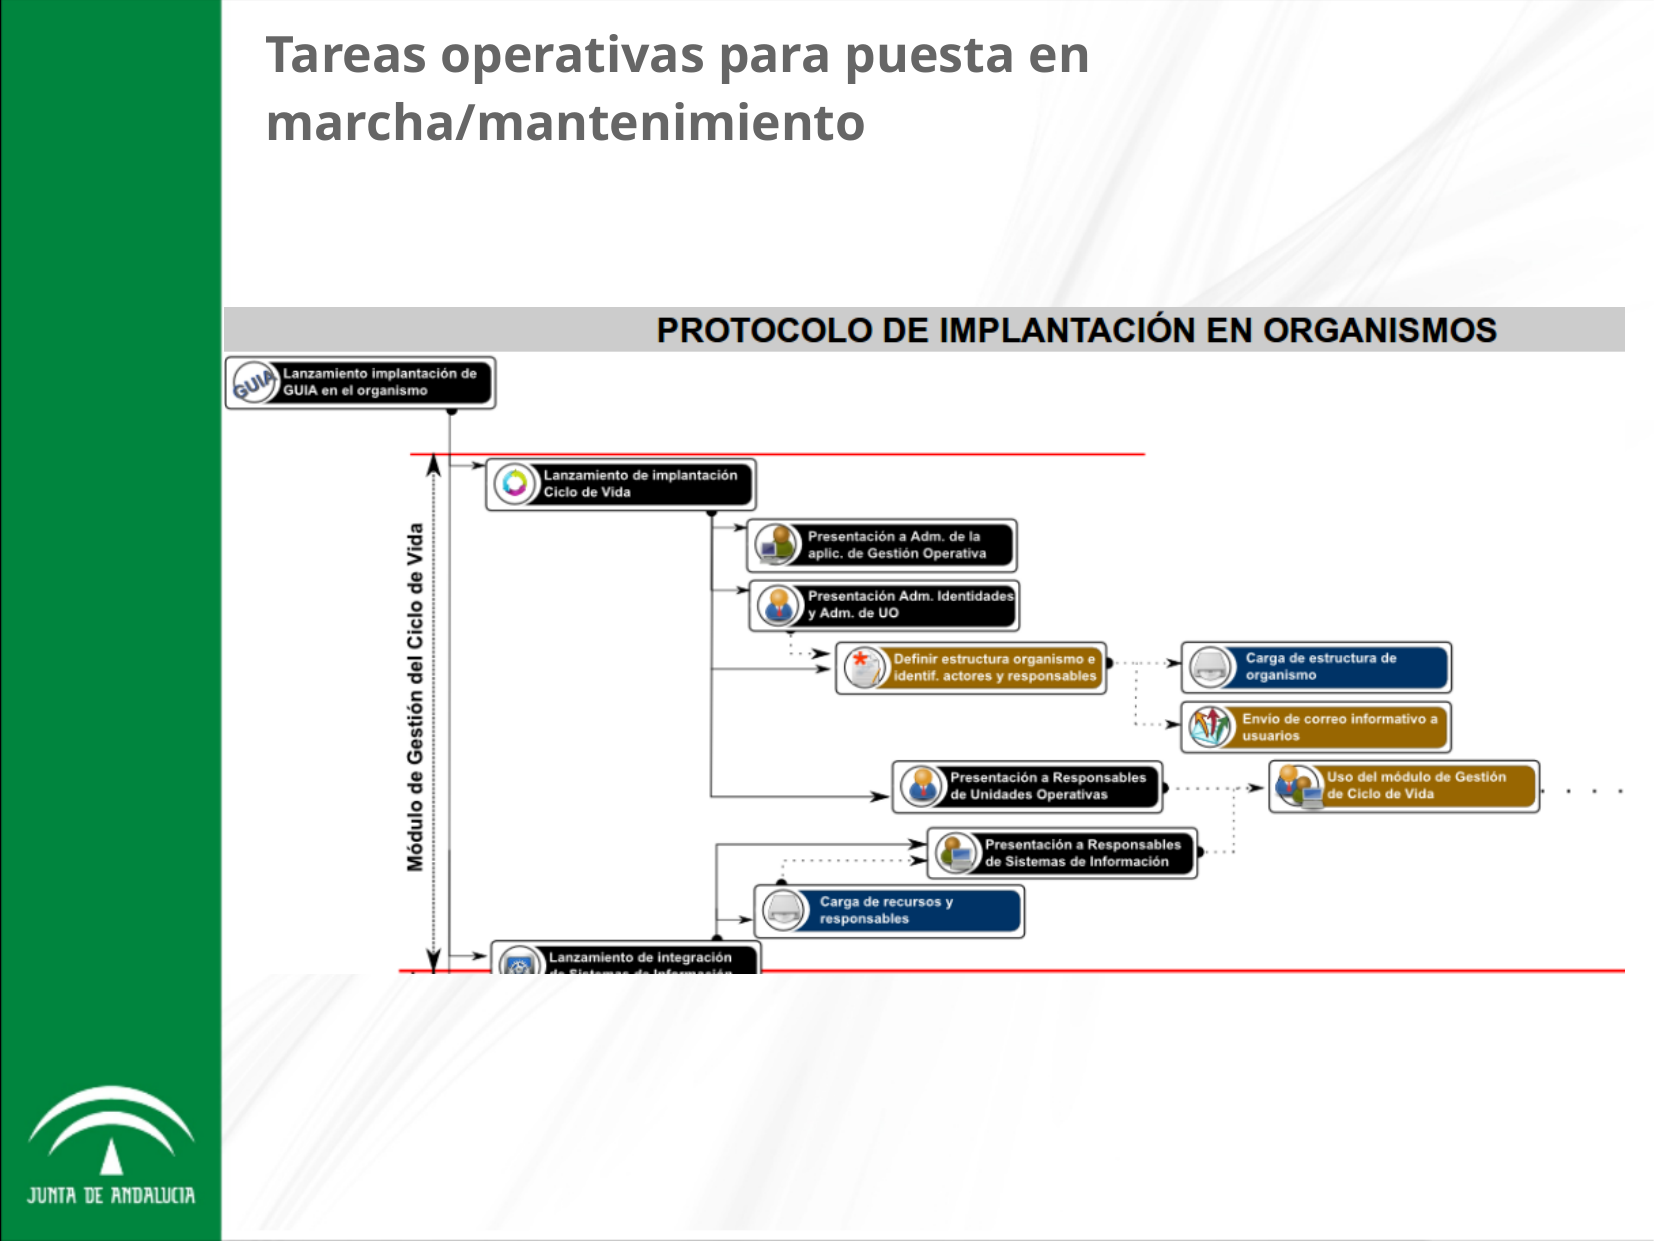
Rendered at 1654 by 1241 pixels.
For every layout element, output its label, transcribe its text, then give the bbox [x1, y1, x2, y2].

picture [0, 0, 1654, 1241]
title Tareas operativas para puesta en marcha/mantenimiento [265, 37, 1571, 136]
